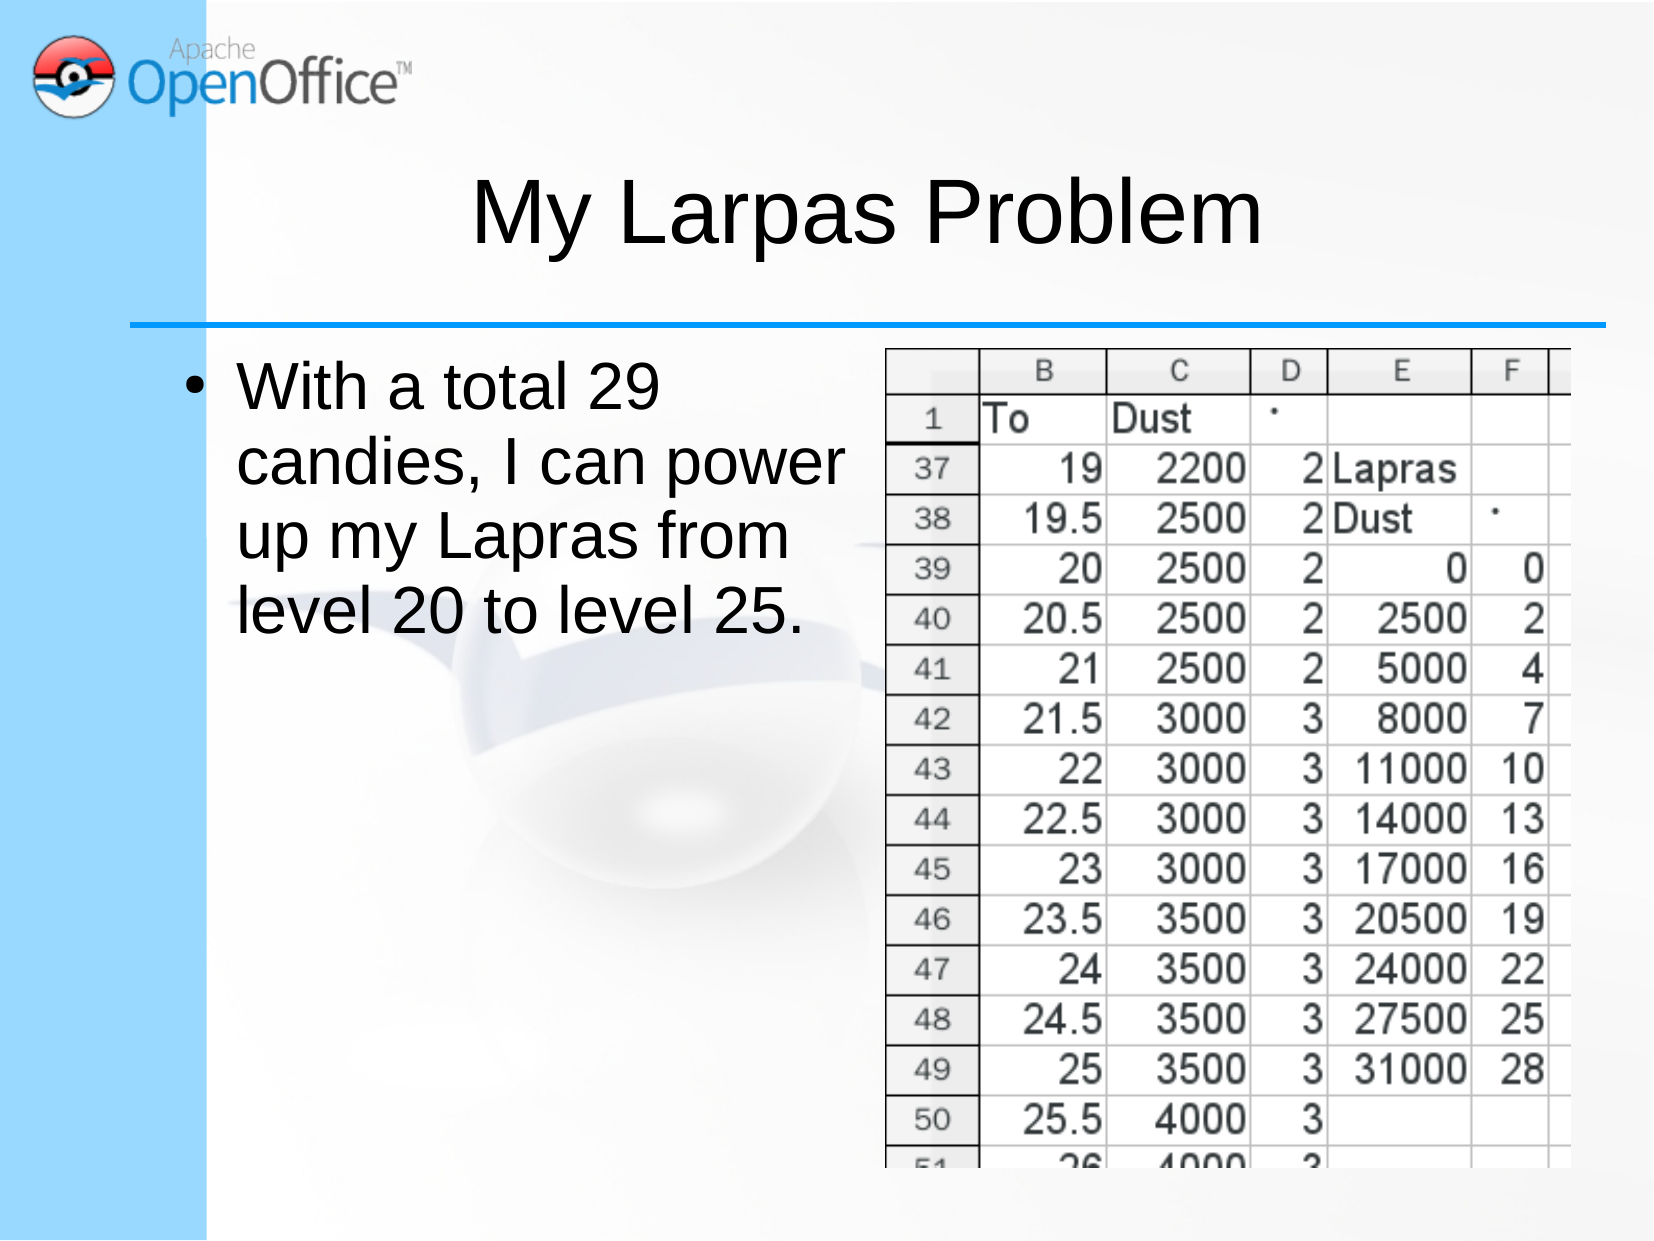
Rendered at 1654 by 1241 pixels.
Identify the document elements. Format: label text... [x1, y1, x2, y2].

title My Larpas Problem [165, 108, 1571, 316]
list With a total 29 candies, I can power up my Lapras from level 20 to level 25. [165, 349, 852, 1168]
picture [31, 2, 1654, 1241]
